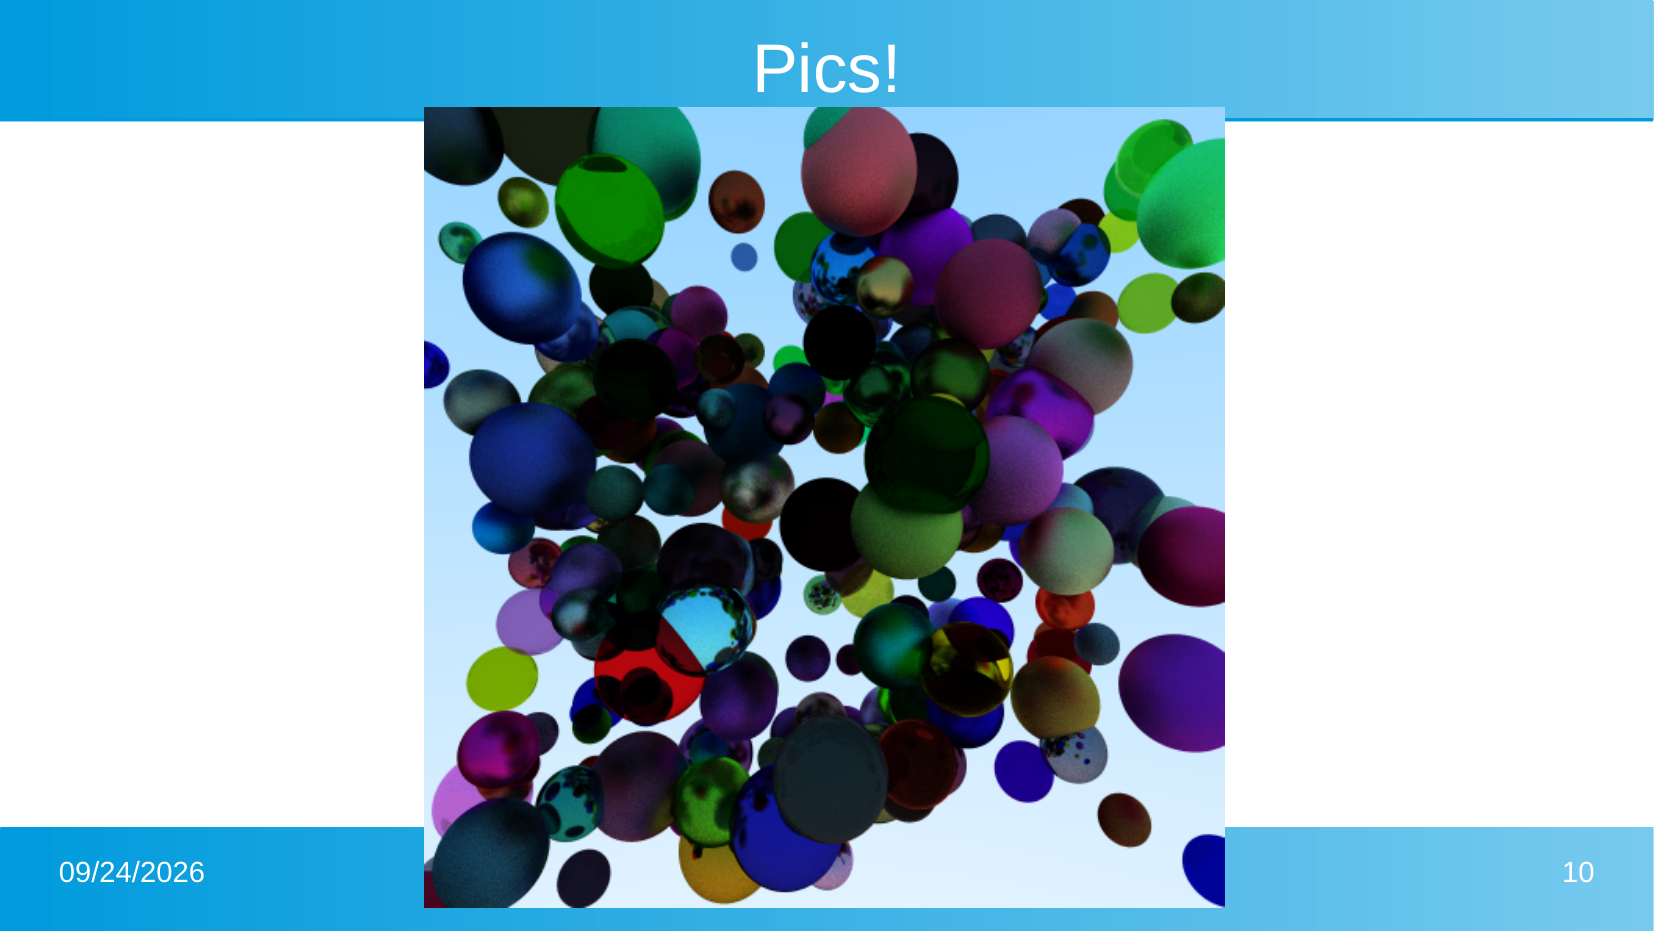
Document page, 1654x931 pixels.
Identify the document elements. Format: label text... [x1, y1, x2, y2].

picture [424, 107, 1225, 908]
title Pics! [59, 29, 1595, 108]
